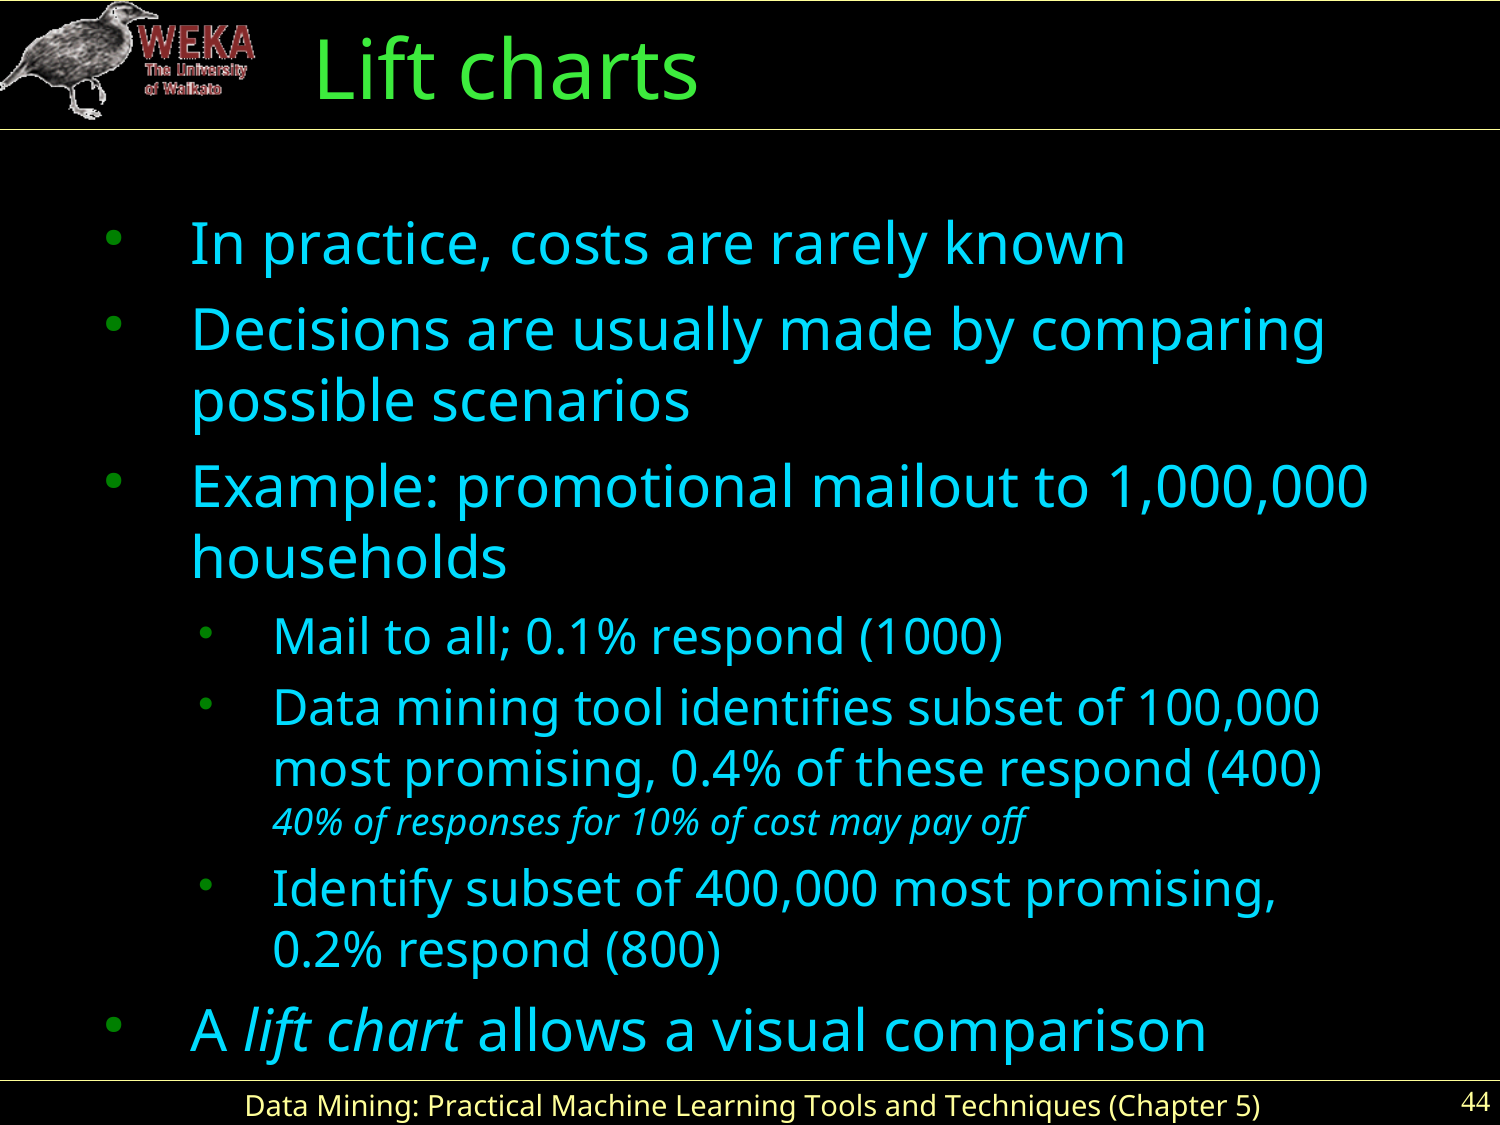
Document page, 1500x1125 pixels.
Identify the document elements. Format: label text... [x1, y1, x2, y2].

picture [0, 1, 266, 129]
title Lift charts [297, 0, 1500, 148]
text_box In practice, costs are rarely known Decisions are usually made by comparing possible scenarios Example: promotional mailout to 1,000,000 households Mail to all; 0.1% respond (1000) Data mining tool identifies subset of 100,000 most promising, 0.4% of these respond (400) 40% of responses for 10% of cost may pay off Identify subset of 400,000 most promising, 0.2% respond (800) A lift chart allows a visual comparison [88, 200, 1413, 944]
